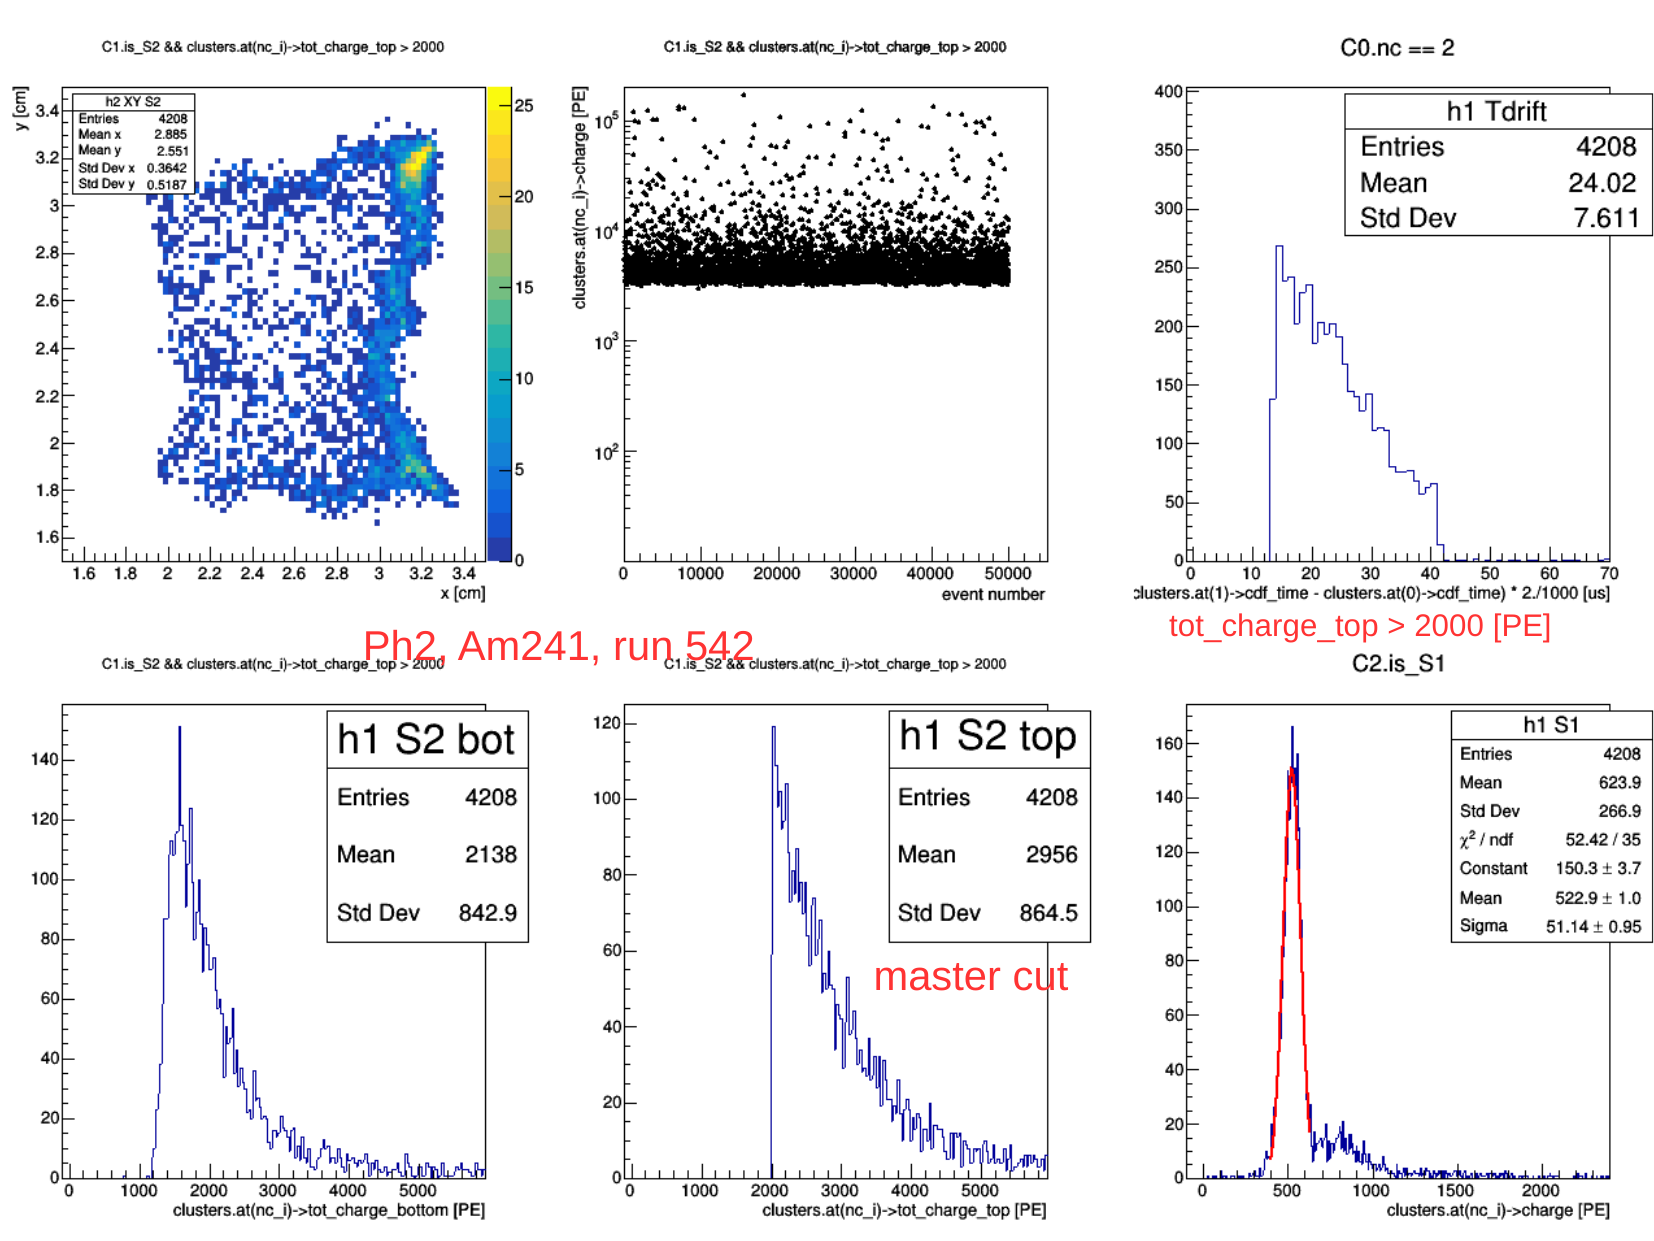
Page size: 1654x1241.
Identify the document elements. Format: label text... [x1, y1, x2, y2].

picture [6, 22, 1654, 1225]
text_box tot_charge_top > 2000 [PE] [1079, 600, 1643, 736]
text_box Ph2, Am241, run 542 [218, 615, 901, 751]
text_box master cut [630, 944, 1312, 1081]
